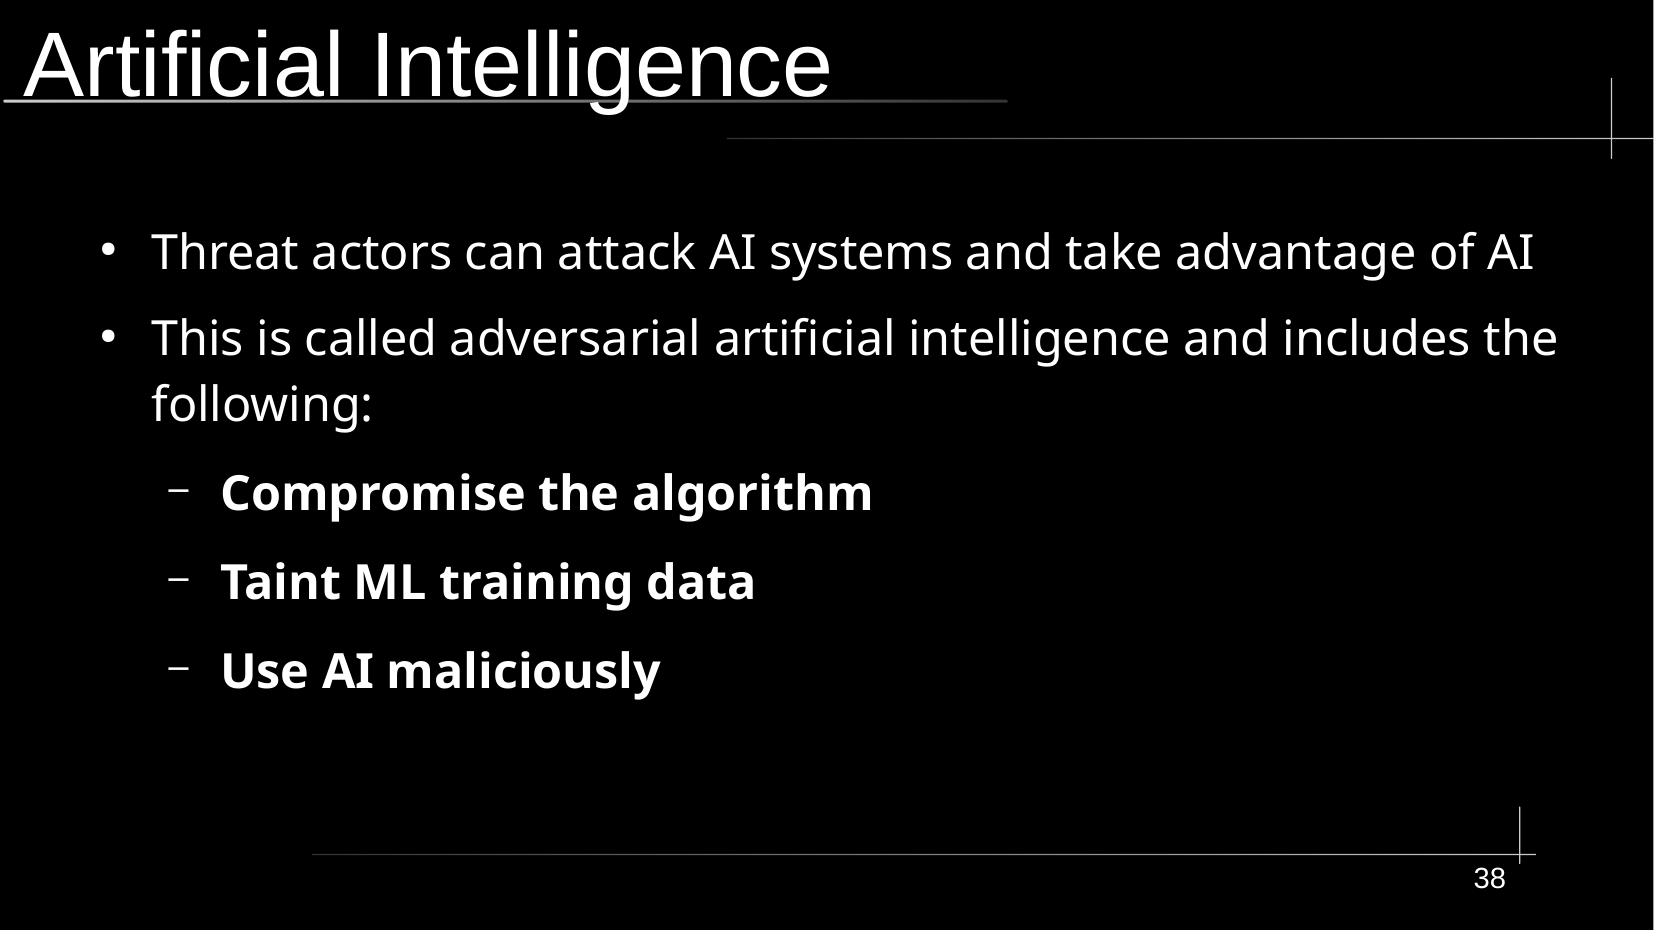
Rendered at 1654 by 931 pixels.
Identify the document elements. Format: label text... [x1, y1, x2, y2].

list Threat actors can attack AI systems and take advantage of AI This is called adversarial artificial intelligence and includes the following: Compromise the algorithm Taint ML training data Use AI maliciously [82, 217, 1571, 758]
title Artificial Intelligence [23, 11, 1589, 119]
